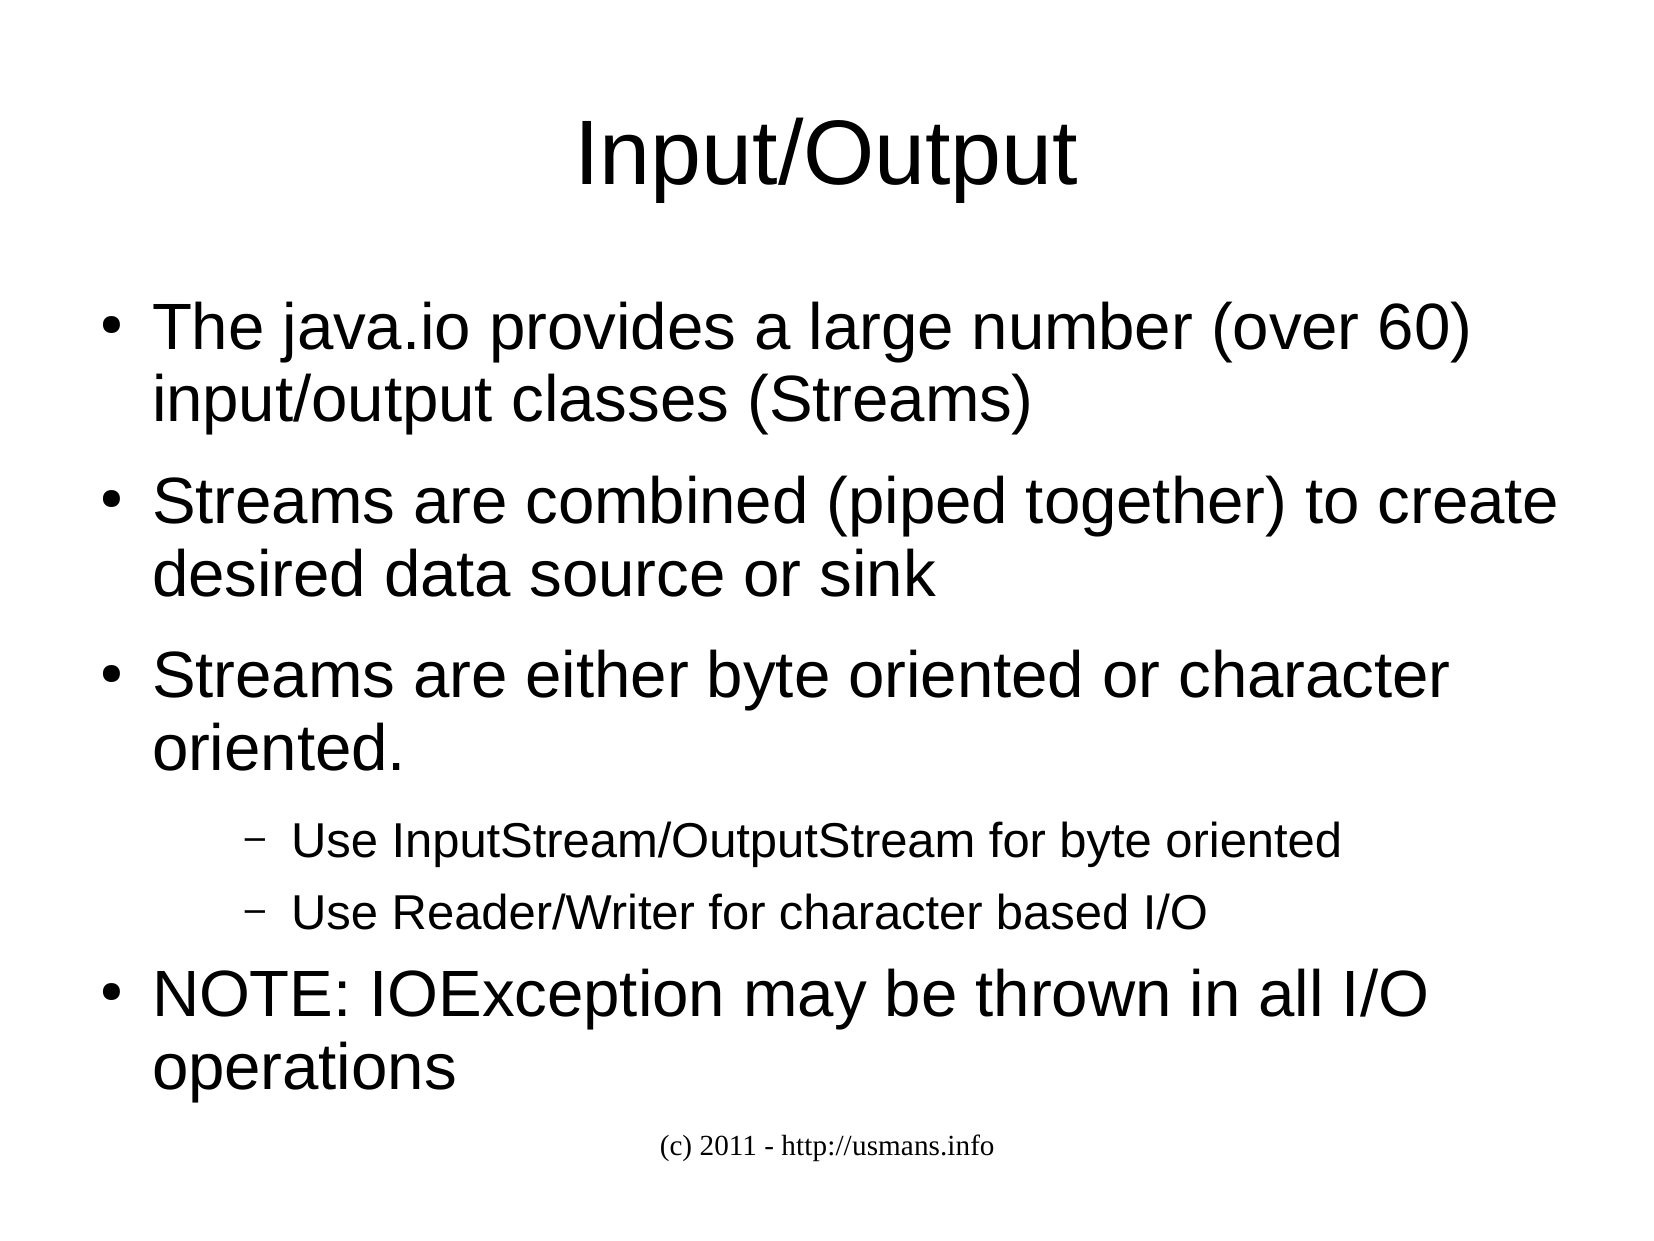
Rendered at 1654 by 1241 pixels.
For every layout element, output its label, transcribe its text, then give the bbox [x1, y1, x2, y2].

title Input/Output [82, 49, 1571, 257]
list The java.io provides a large number (over 60) input/output classes (Streams) Streams are combined (piped together) to create desired data source or sink Streams are either byte oriented or character oriented. Use InputStream/OutputStream for byte oriented Use Reader/Writer for character based I/O NOTE: IOException may be thrown in all I/O operations [82, 290, 1571, 1109]
